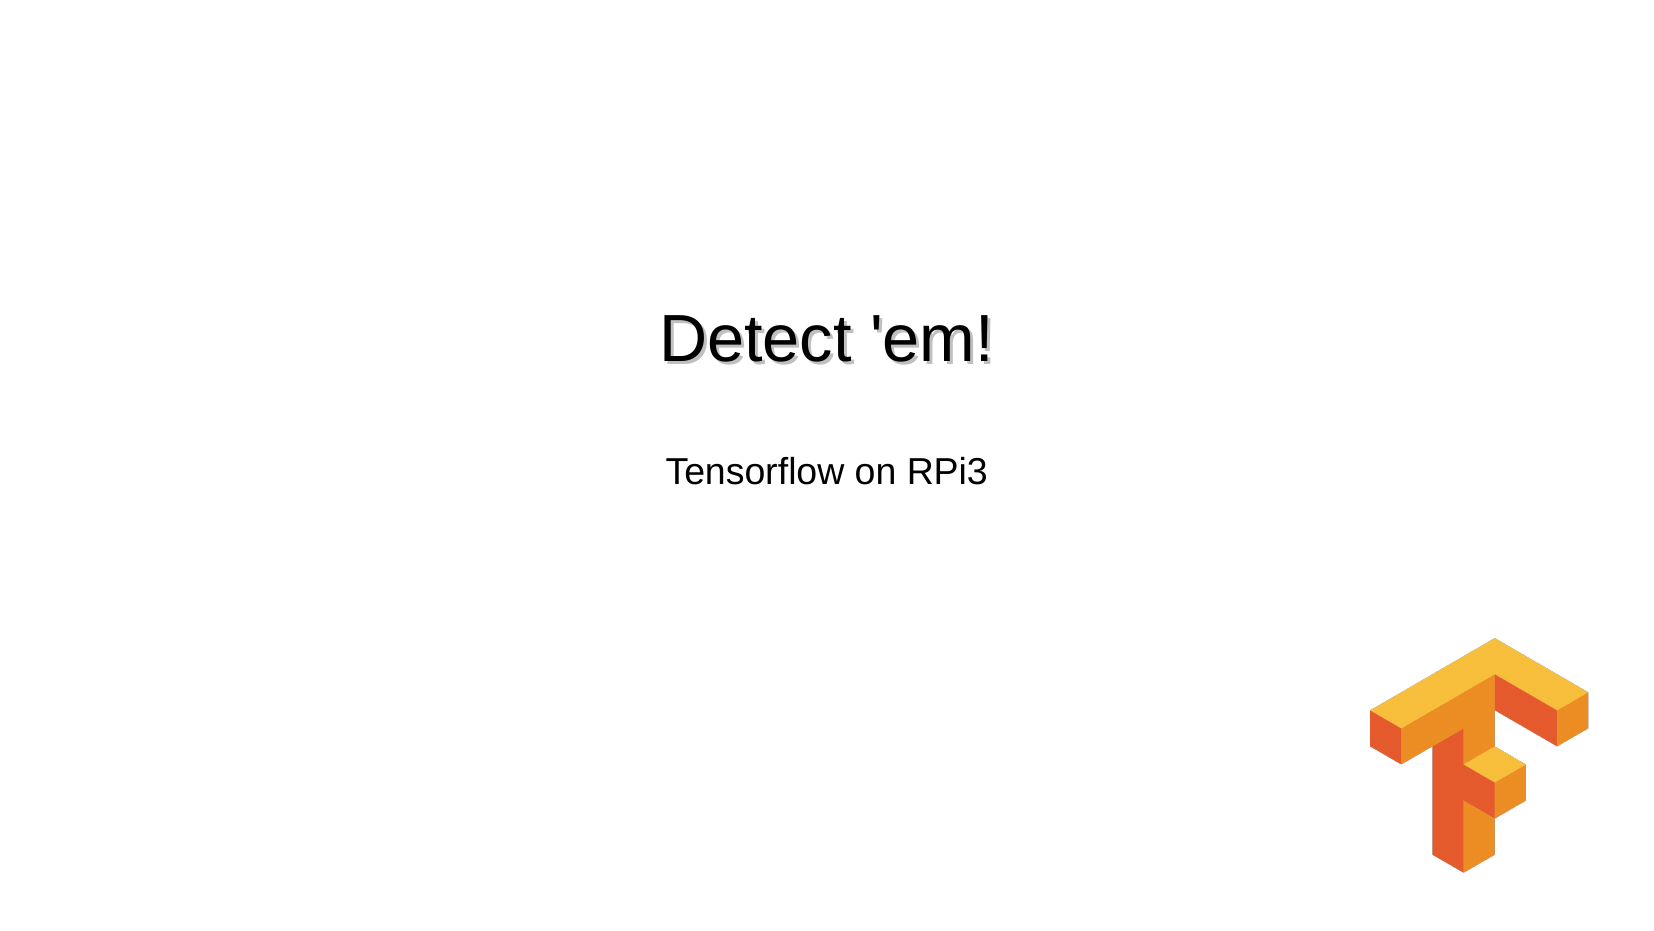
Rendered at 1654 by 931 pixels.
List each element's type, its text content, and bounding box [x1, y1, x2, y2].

subtitle Detect 'em! Tensorflow on RPi3 [82, 37, 1571, 757]
picture [1370, 638, 1589, 873]
